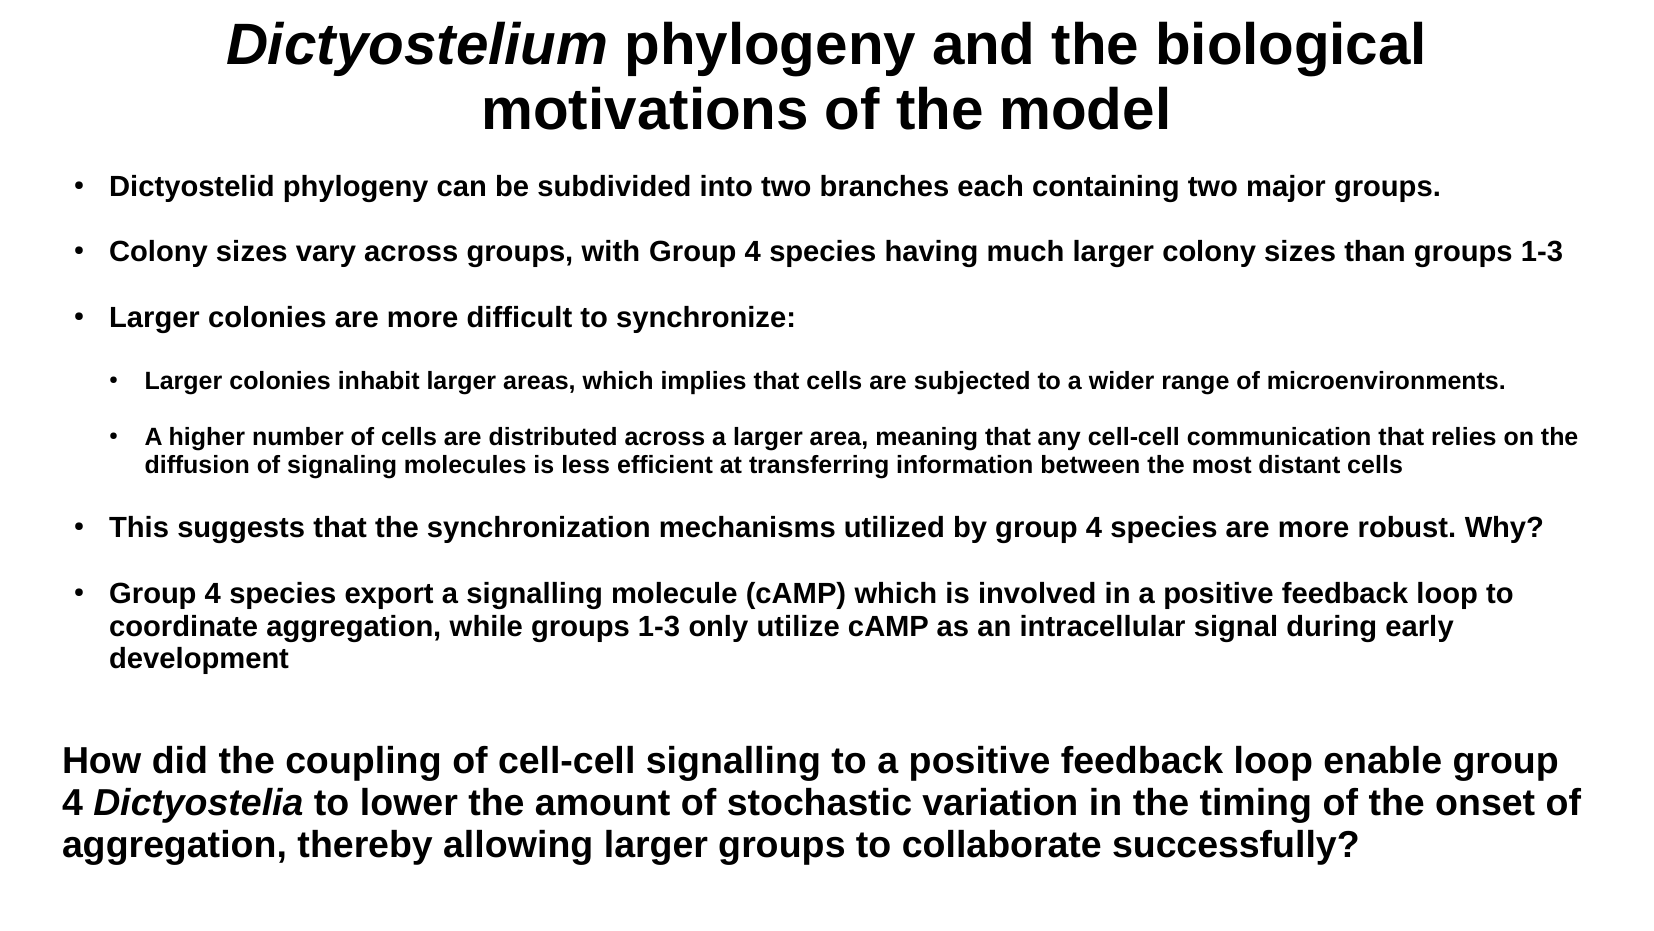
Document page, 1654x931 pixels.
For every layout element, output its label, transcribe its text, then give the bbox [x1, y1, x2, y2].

text_box How did the coupling of cell-cell signalling to a positive feedback loop enable group 4 Dictyostelia to lower the amount of stochastic variation in the timing of the onset of aggregation, thereby allowing larger groups to collaborate successfully? [47, 732, 1607, 898]
text_box Dictyostelid phylogeny can be subdivided into two branches each containing two major groups. Colony sizes vary across groups, with Group 4 species having much larger colony sizes than groups 1-3 Larger colonies are more difficult to synchronize: Larger colonies inhabit larger areas, which implies that cells are subjected to a wider range of microenvironments. A higher number of cells are distributed across a larger area, meaning that any cell-cell communication that relies on the diffusion of signaling molecules is less efficient at transferring information between the most distant cells This suggests that the synchronization mechanisms utilized by group 4 species are more robust. Why? Group 4 species export a signalling molecule (cAMP) which is involved in a positive feedback loop to coordinate aggregation, while groups 1-3 only utilize cAMP as an intracellular signal during early development [59, 162, 1620, 898]
title Dictyostelium phylogeny and the biological motivations of the model [82, 11, 1571, 142]
